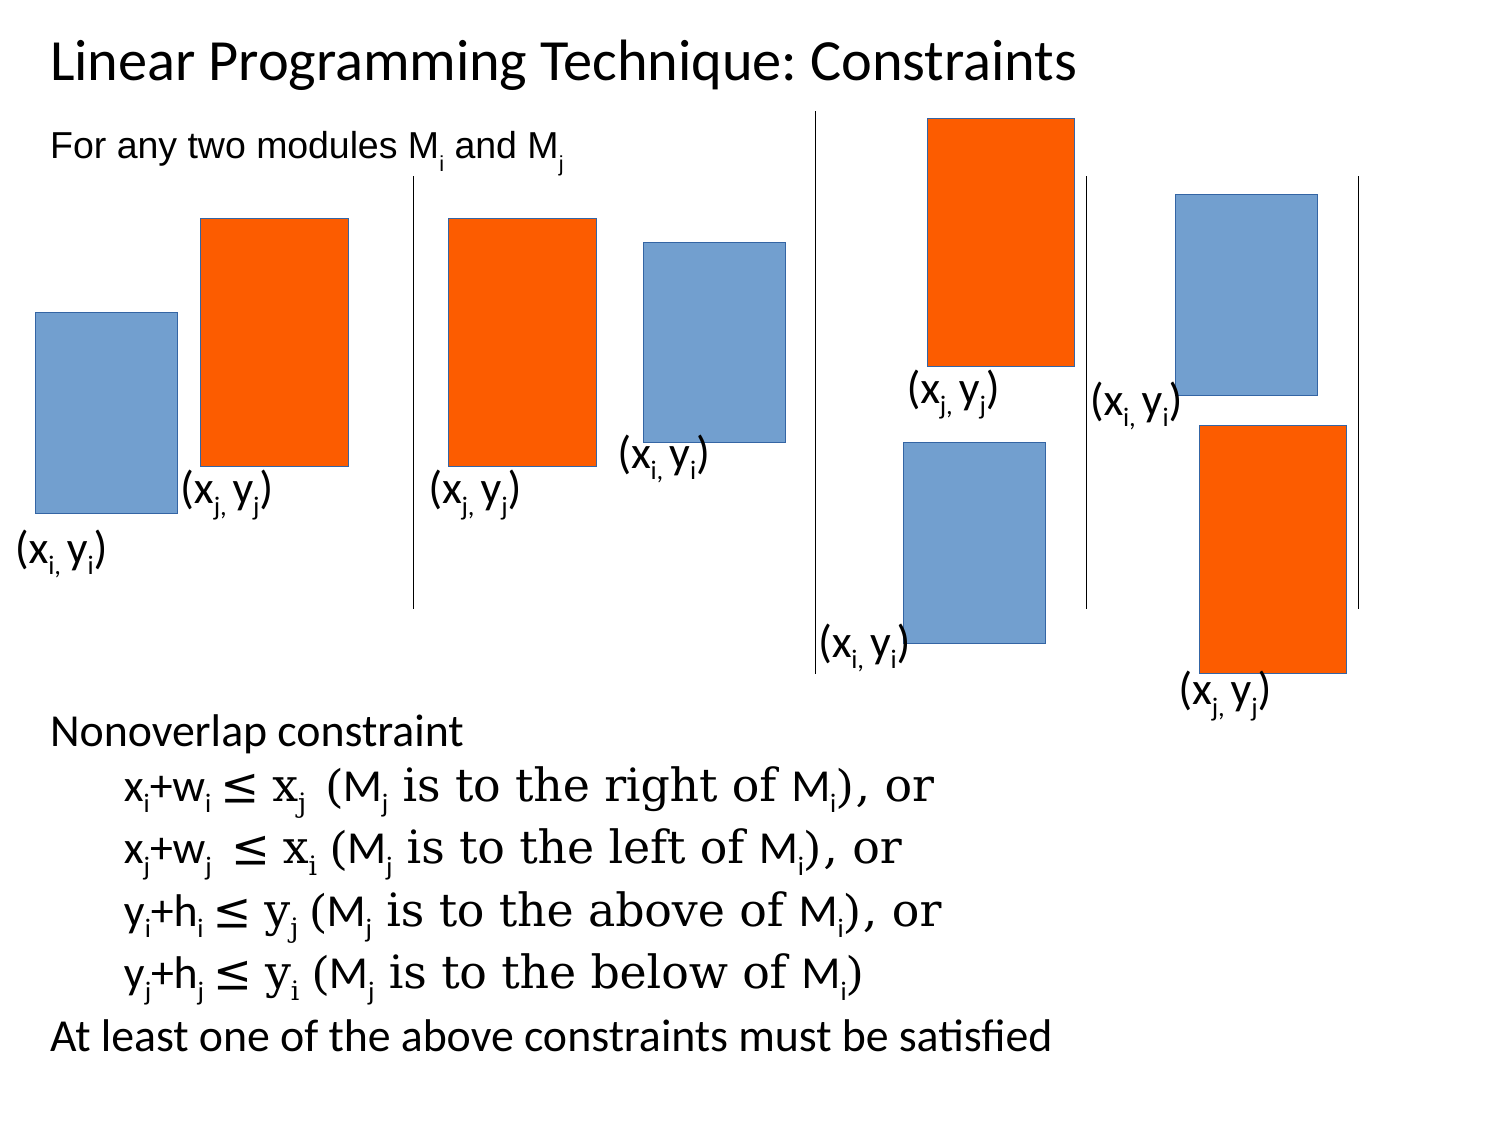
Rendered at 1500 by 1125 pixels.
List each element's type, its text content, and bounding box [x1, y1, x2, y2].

text_box [903, 449, 1046, 644]
text_box (xj, yj) [414, 462, 585, 550]
text_box (xi, yi) [602, 426, 774, 514]
text_box [1175, 194, 1318, 396]
text_box (xi, yi) [1074, 373, 1247, 461]
text_box [200, 218, 349, 467]
text_box [35, 312, 178, 514]
text_box Linear Programming Technique: Constraints [35, 14, 1350, 100]
text_box For any two modules Mi and Mj [35, 117, 686, 184]
text_box [448, 218, 597, 467]
text_box (xj, yj) [1163, 663, 1335, 751]
text_box [1199, 425, 1347, 674]
text_box [927, 118, 1075, 367]
text_box (xi, yi) [803, 615, 975, 703]
text_box (xj, yj) [165, 462, 337, 550]
text_box Nonoverlap constraint xi+wi ≤ xj (Mj is to the right of Mi), or xj+wj ≤ xi (Mj is to the left of Mi), or yi+hi ≤ yj (Mj is to the above of Mi), or yj+hj ≤ yi (Mj is to the below of Mi) At least one of the above constraints must be satisfied [35, 693, 1463, 1069]
text_box (xj, yj) [891, 362, 1064, 449]
text_box [643, 242, 786, 443]
text_box (xi, yi) [0, 521, 172, 609]
